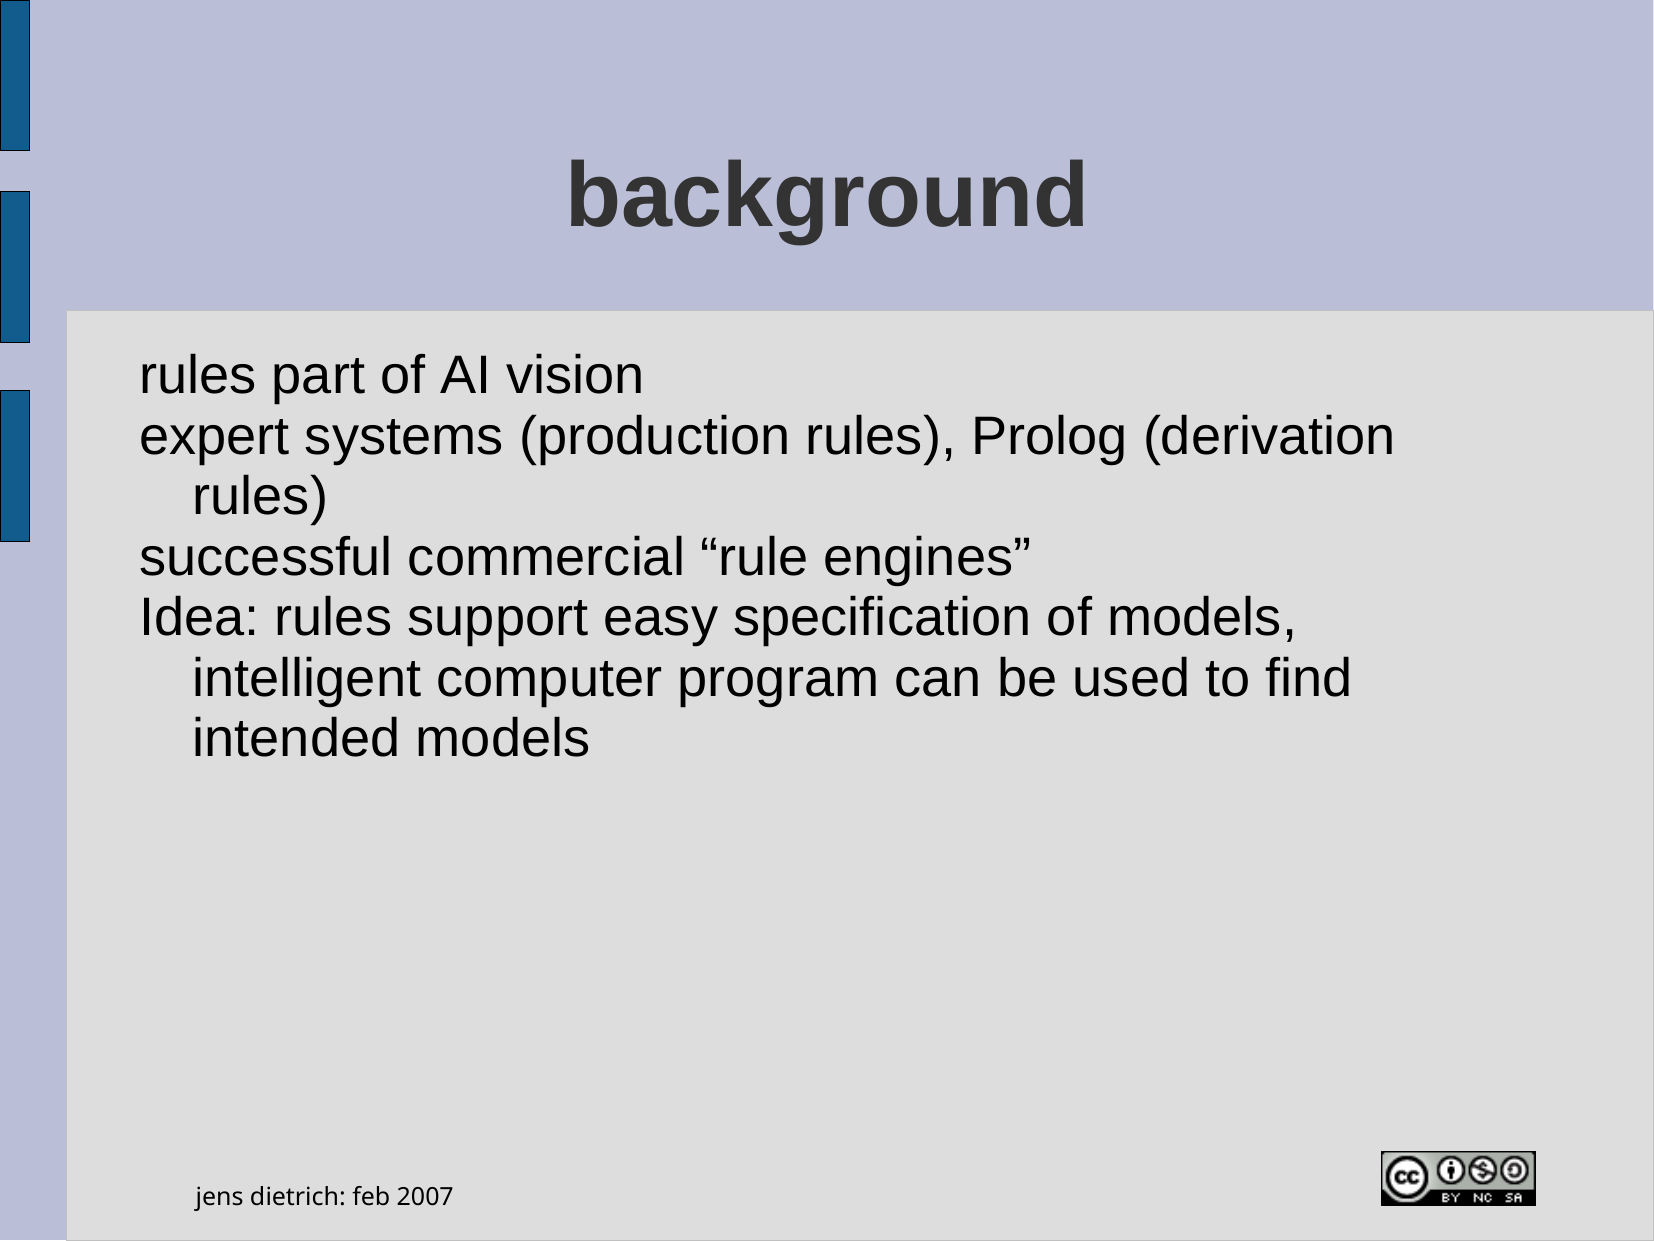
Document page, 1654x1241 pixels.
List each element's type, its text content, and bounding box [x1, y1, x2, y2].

list rules part of AI vision expert systems (production rules), Prolog (derivation rules) successful commercial “rule engines” Idea: rules support easy specification of models, intelligent computer program can be used to find intended models [121, 344, 1534, 1127]
title background [121, 91, 1534, 299]
picture [1381, 1151, 1536, 1206]
